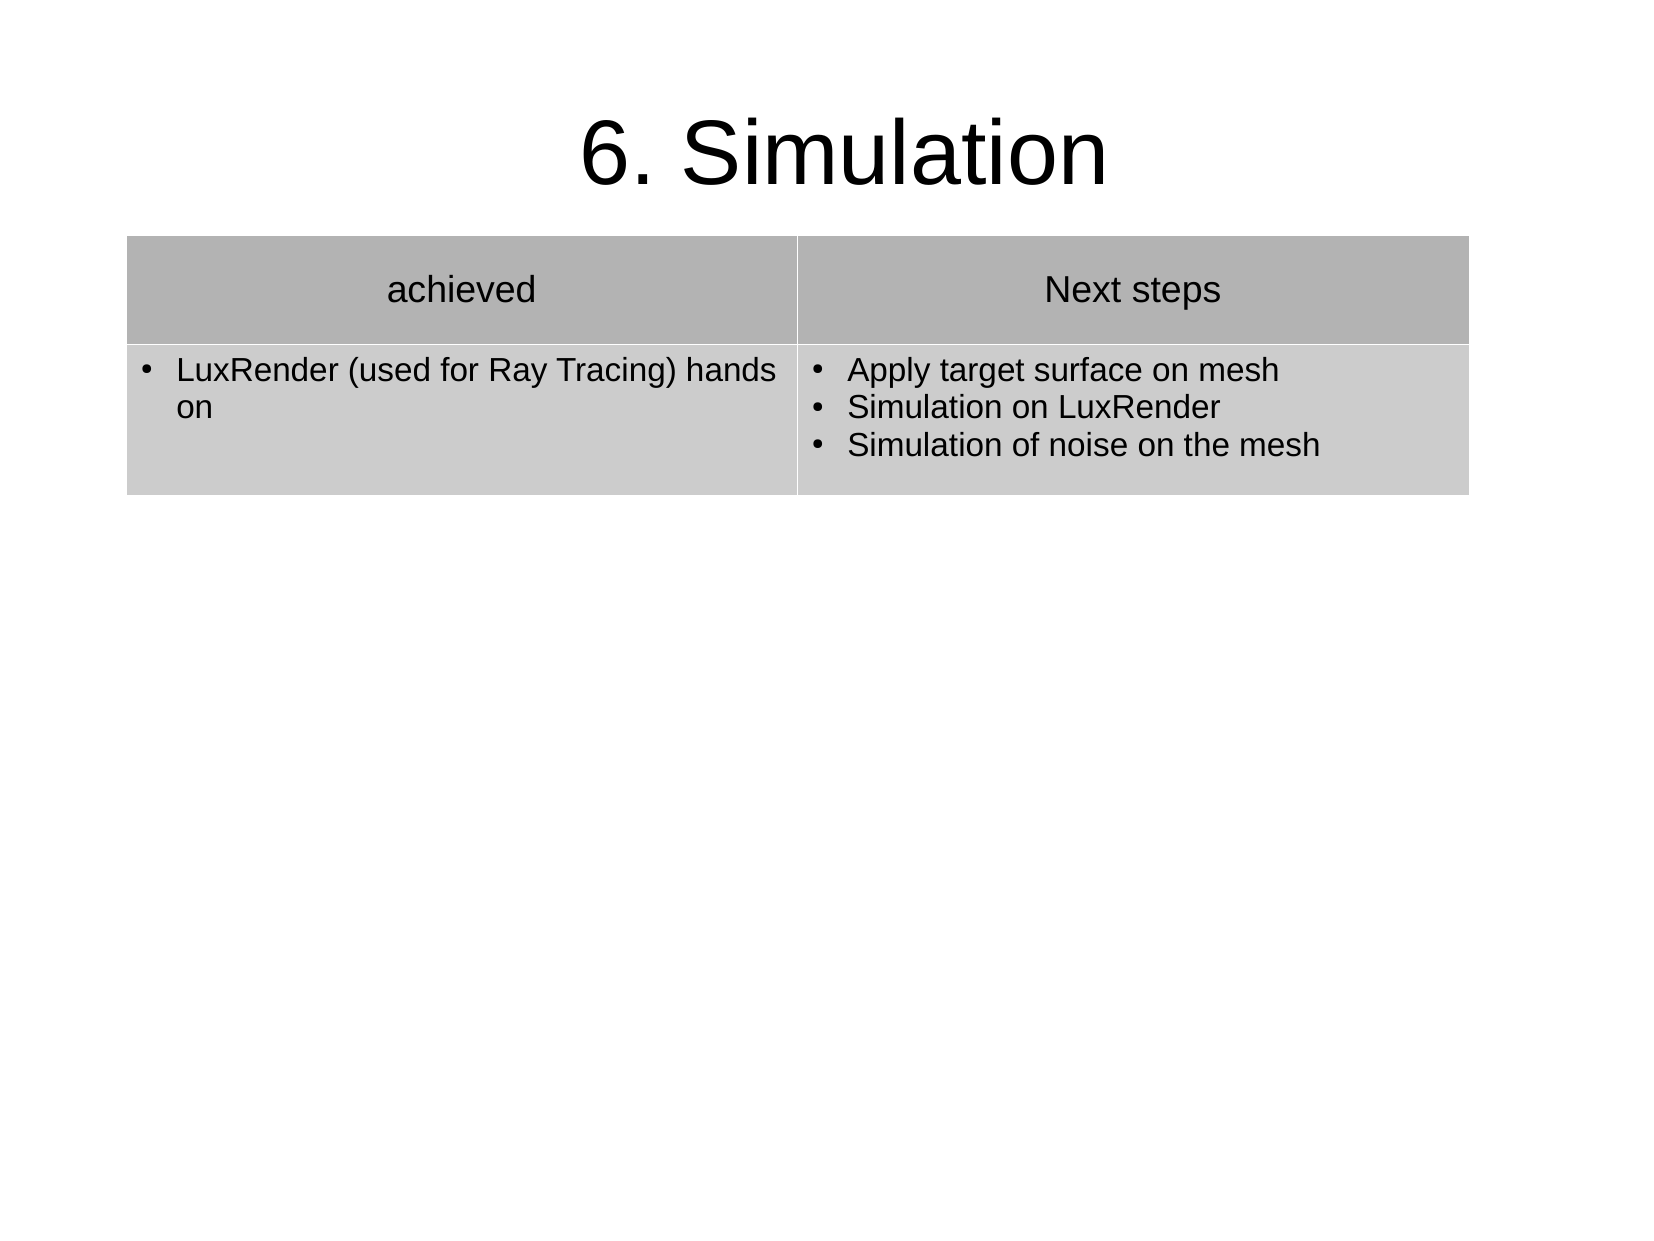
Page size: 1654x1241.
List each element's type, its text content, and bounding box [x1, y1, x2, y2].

table_header Next steps [798, 236, 1469, 344]
title 6. Simulation [82, 49, 1571, 257]
table_cell LuxRender (used for Ray Tracing) hands on [127, 345, 797, 495]
table_header achieved [127, 236, 797, 344]
table_cell Apply target surface on mesh Simulation on LuxRender Simulation of noise on the mesh [798, 345, 1469, 495]
